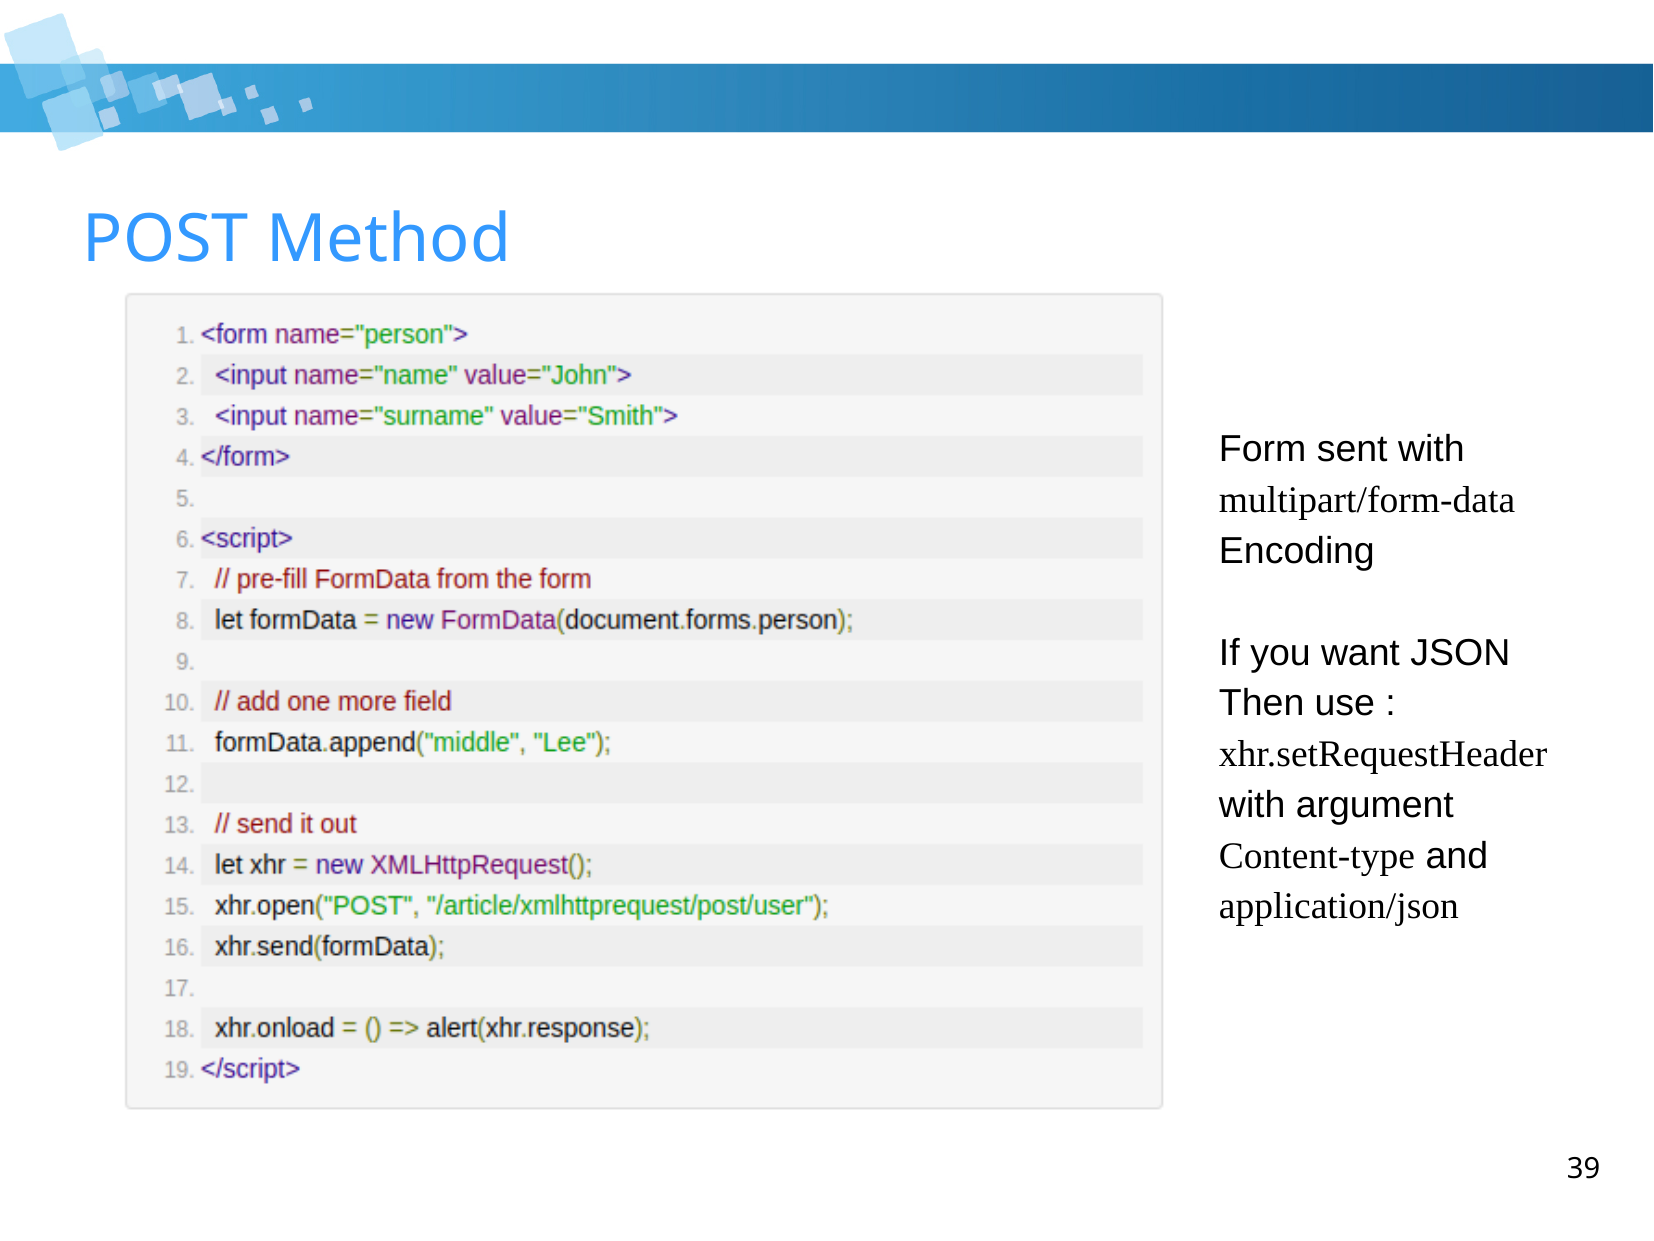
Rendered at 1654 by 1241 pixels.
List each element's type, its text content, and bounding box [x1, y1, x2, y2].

title POST Method [82, 131, 1571, 340]
text_box Form sent with multipart/form-data Encoding If you want JSON Then use : xhr.setRequestHeader with argument Content-type and application/json [1204, 420, 1607, 935]
picture [0, 0, 1653, 1238]
